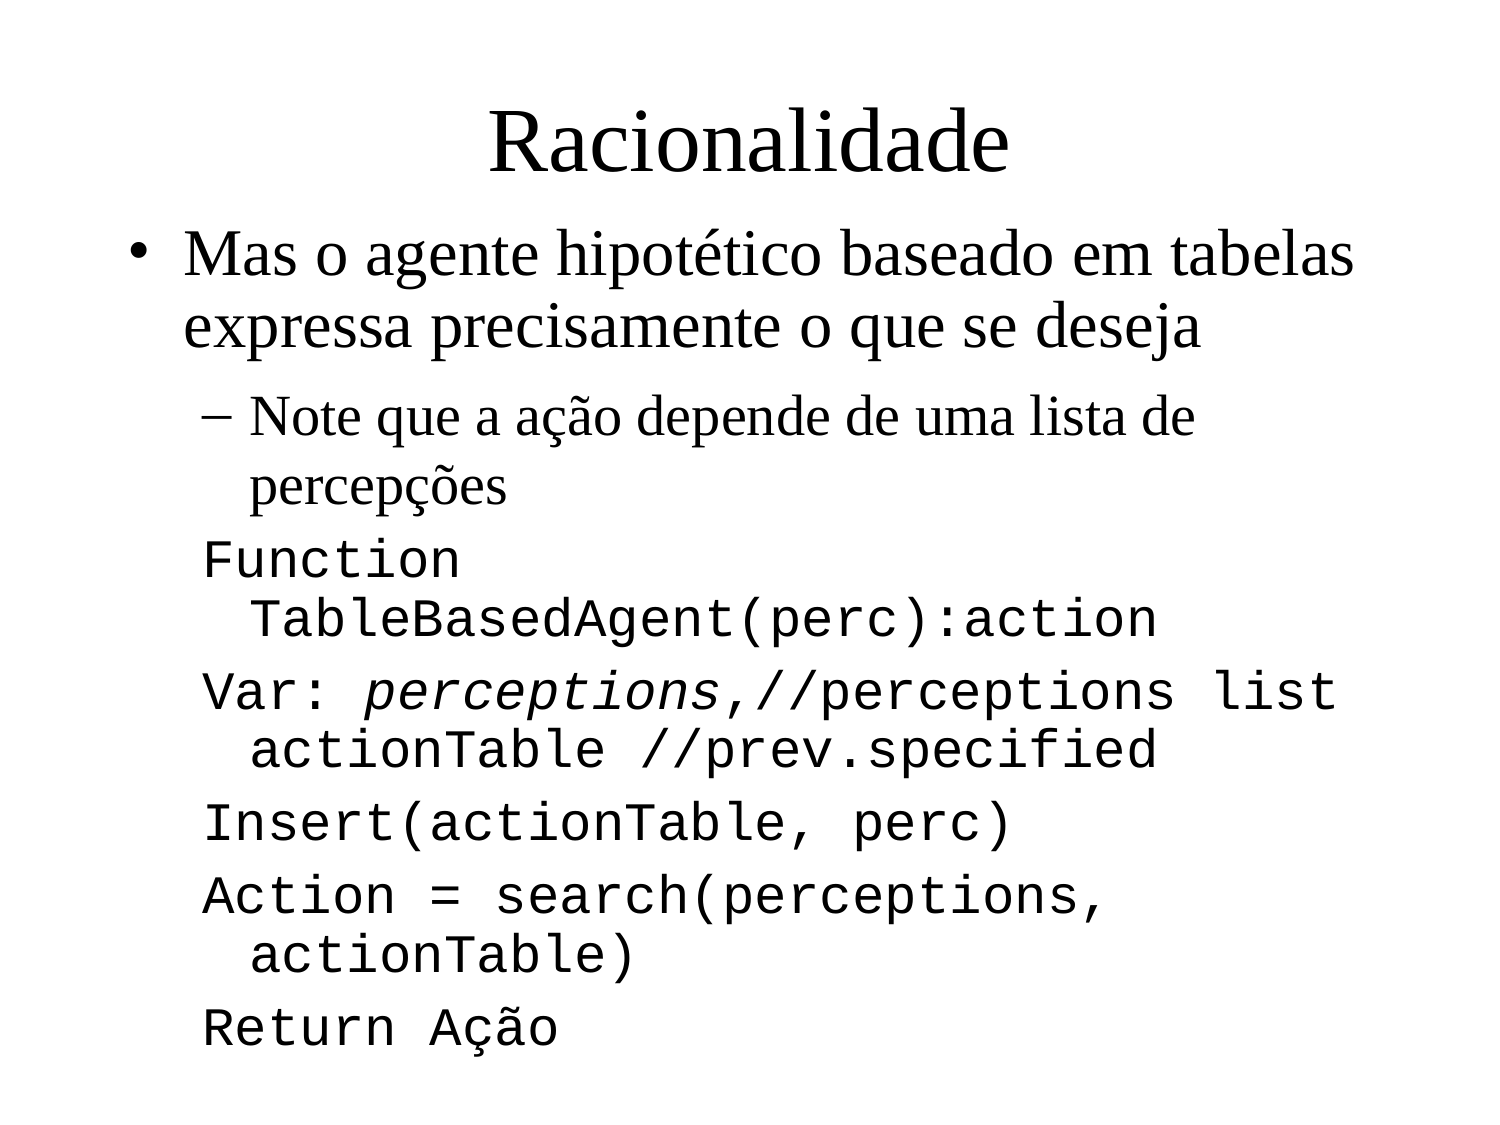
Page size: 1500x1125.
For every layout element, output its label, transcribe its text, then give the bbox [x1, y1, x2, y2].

list Mas o agente hipotético baseado em tabelas expressa precisamente o que se deseja Note que a ação depende de uma lista de percepções Function TableBasedAgent(perc):action Var: perceptions,//perceptions list actionTable //prev.specified Insert(actionTable, perc) Action = search(perceptions, actionTable) Return Ação [112, 210, 1388, 1065]
title Racionalidade [112, 40, 1388, 210]
